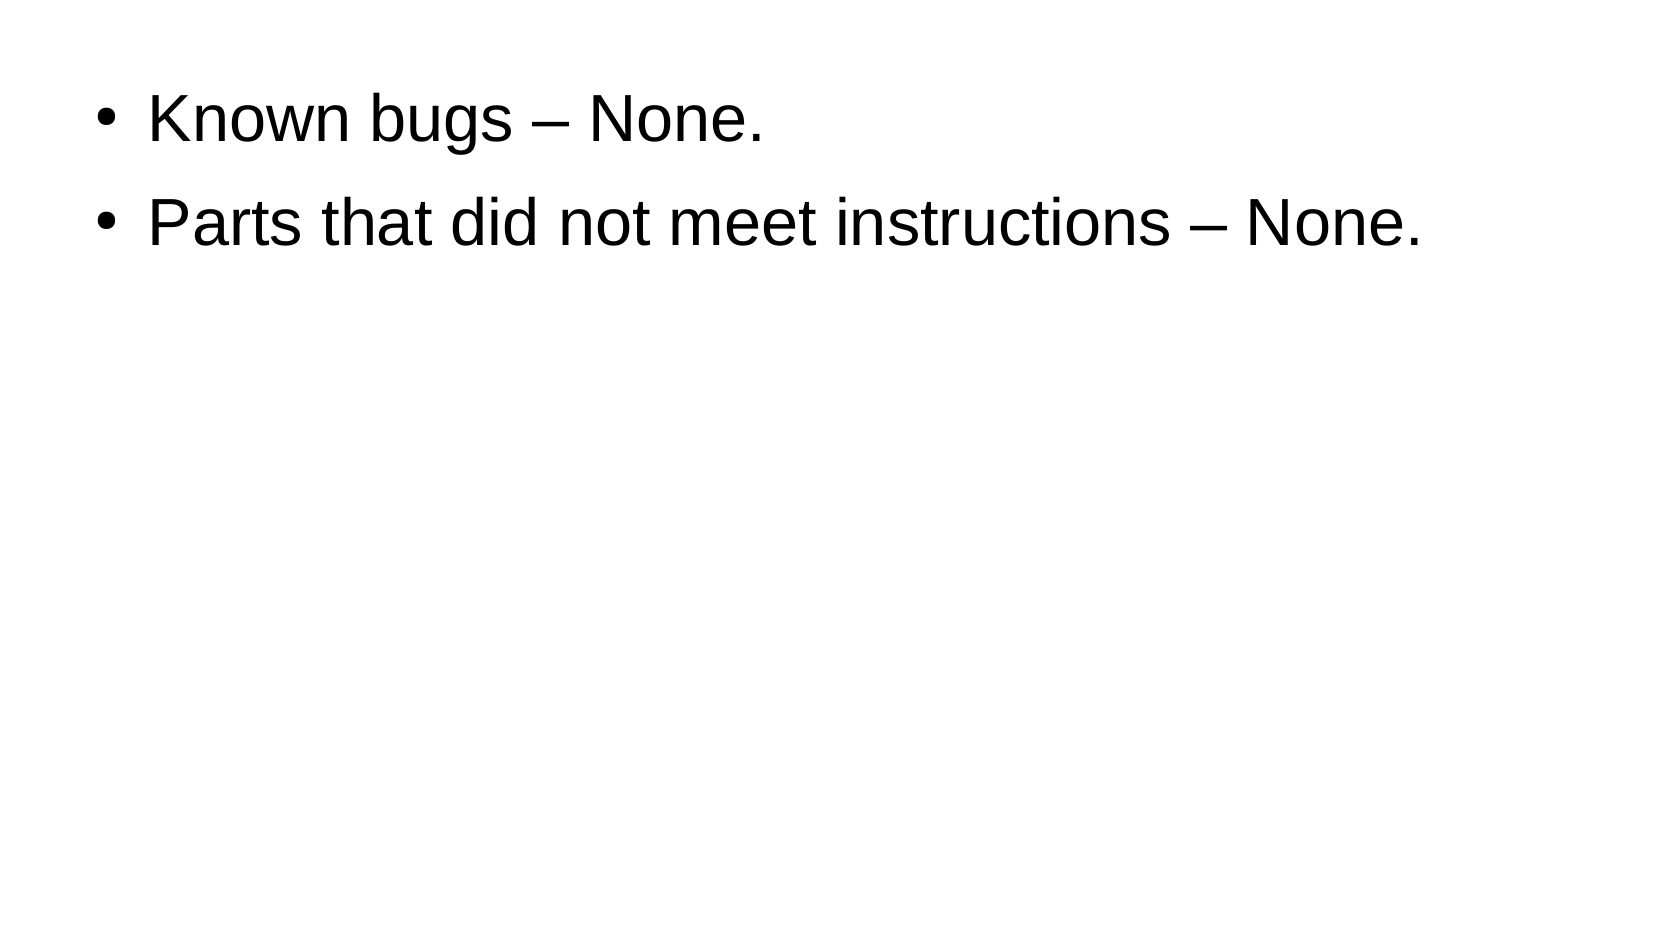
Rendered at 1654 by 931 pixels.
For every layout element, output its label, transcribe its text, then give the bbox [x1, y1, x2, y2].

list Known bugs – None. Parts that did not meet instructions – None. [76, 80, 1565, 621]
